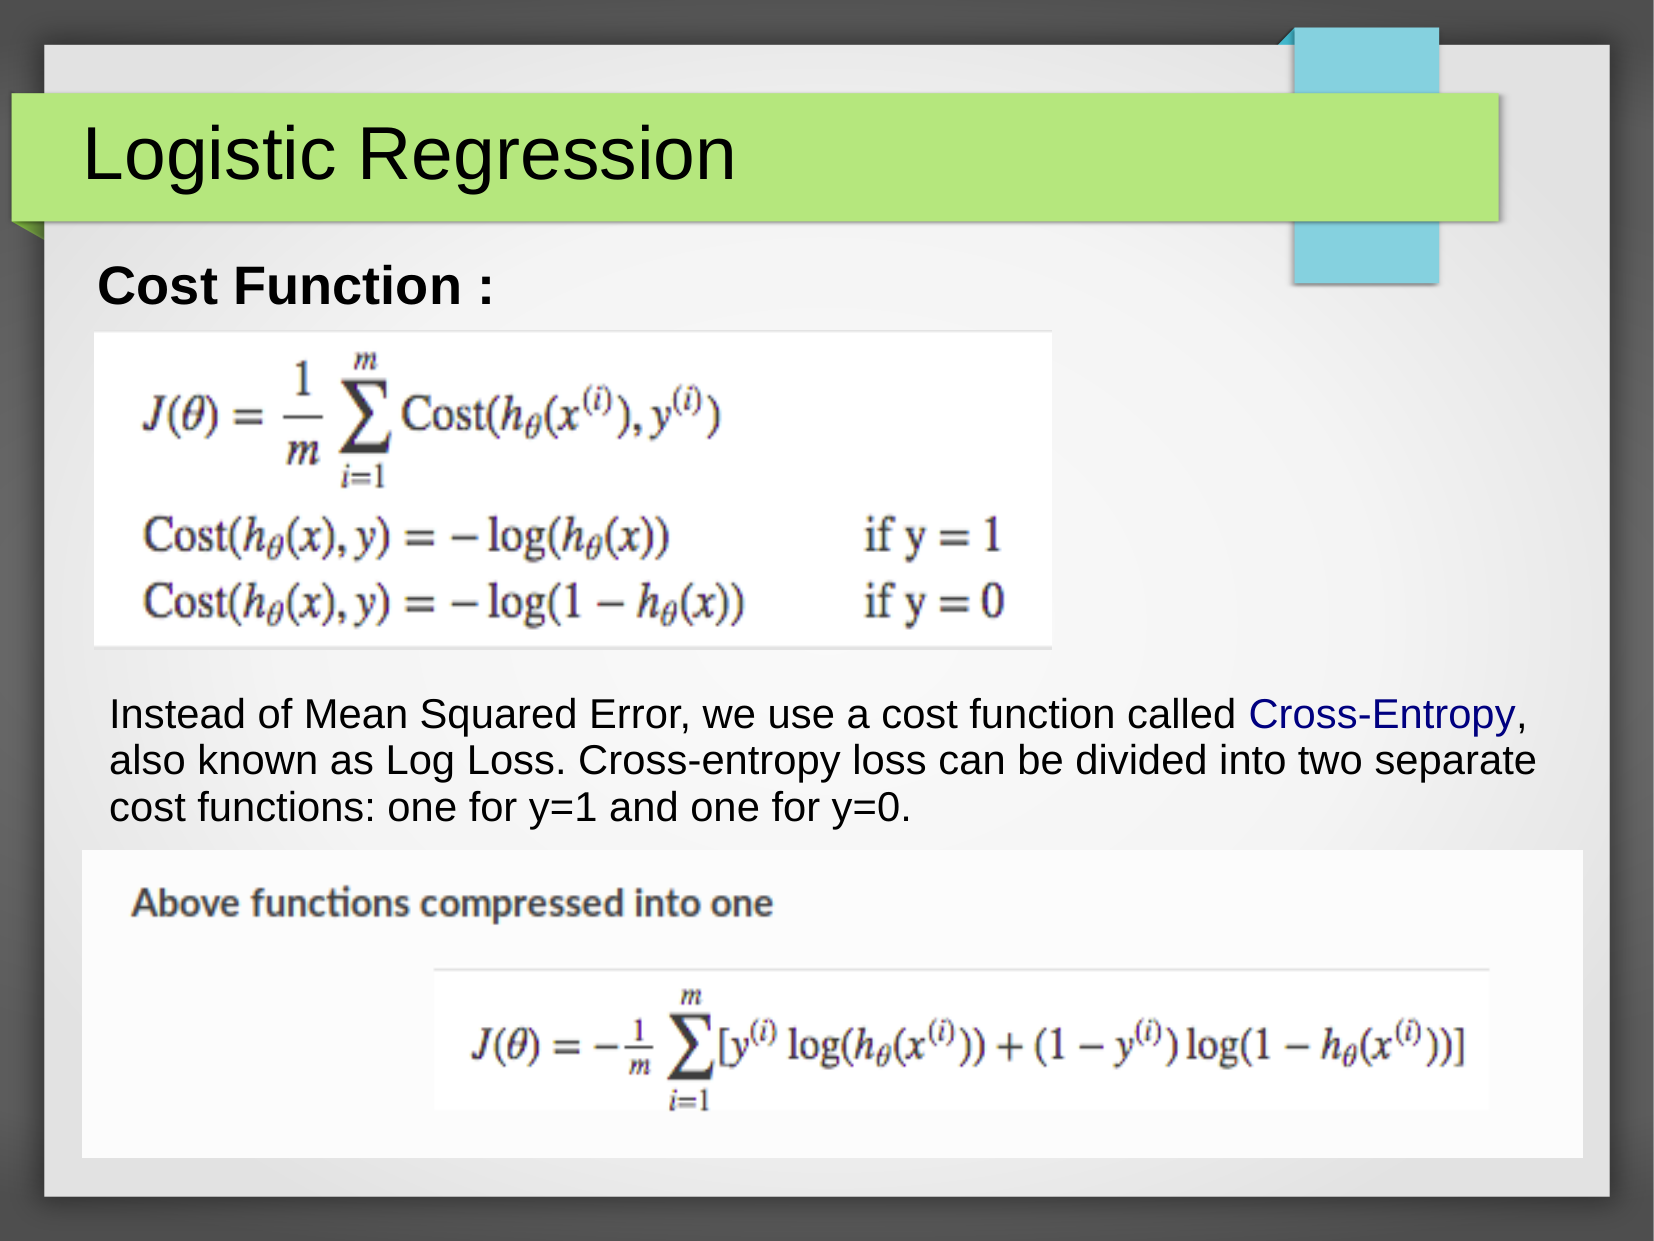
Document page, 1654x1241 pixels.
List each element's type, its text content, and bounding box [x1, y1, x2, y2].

text_box Cost Function : [82, 247, 1406, 674]
title Logistic Regression [82, 94, 1264, 213]
picture [0, 0, 1654, 1241]
text_box Instead of Mean Squared Error, we use a cost function called Cross-Entropy, also known as Log Loss. Cross-entropy loss can be divided into two separate cost functions: one for y=1 and one for y=0. . [94, 683, 1564, 850]
